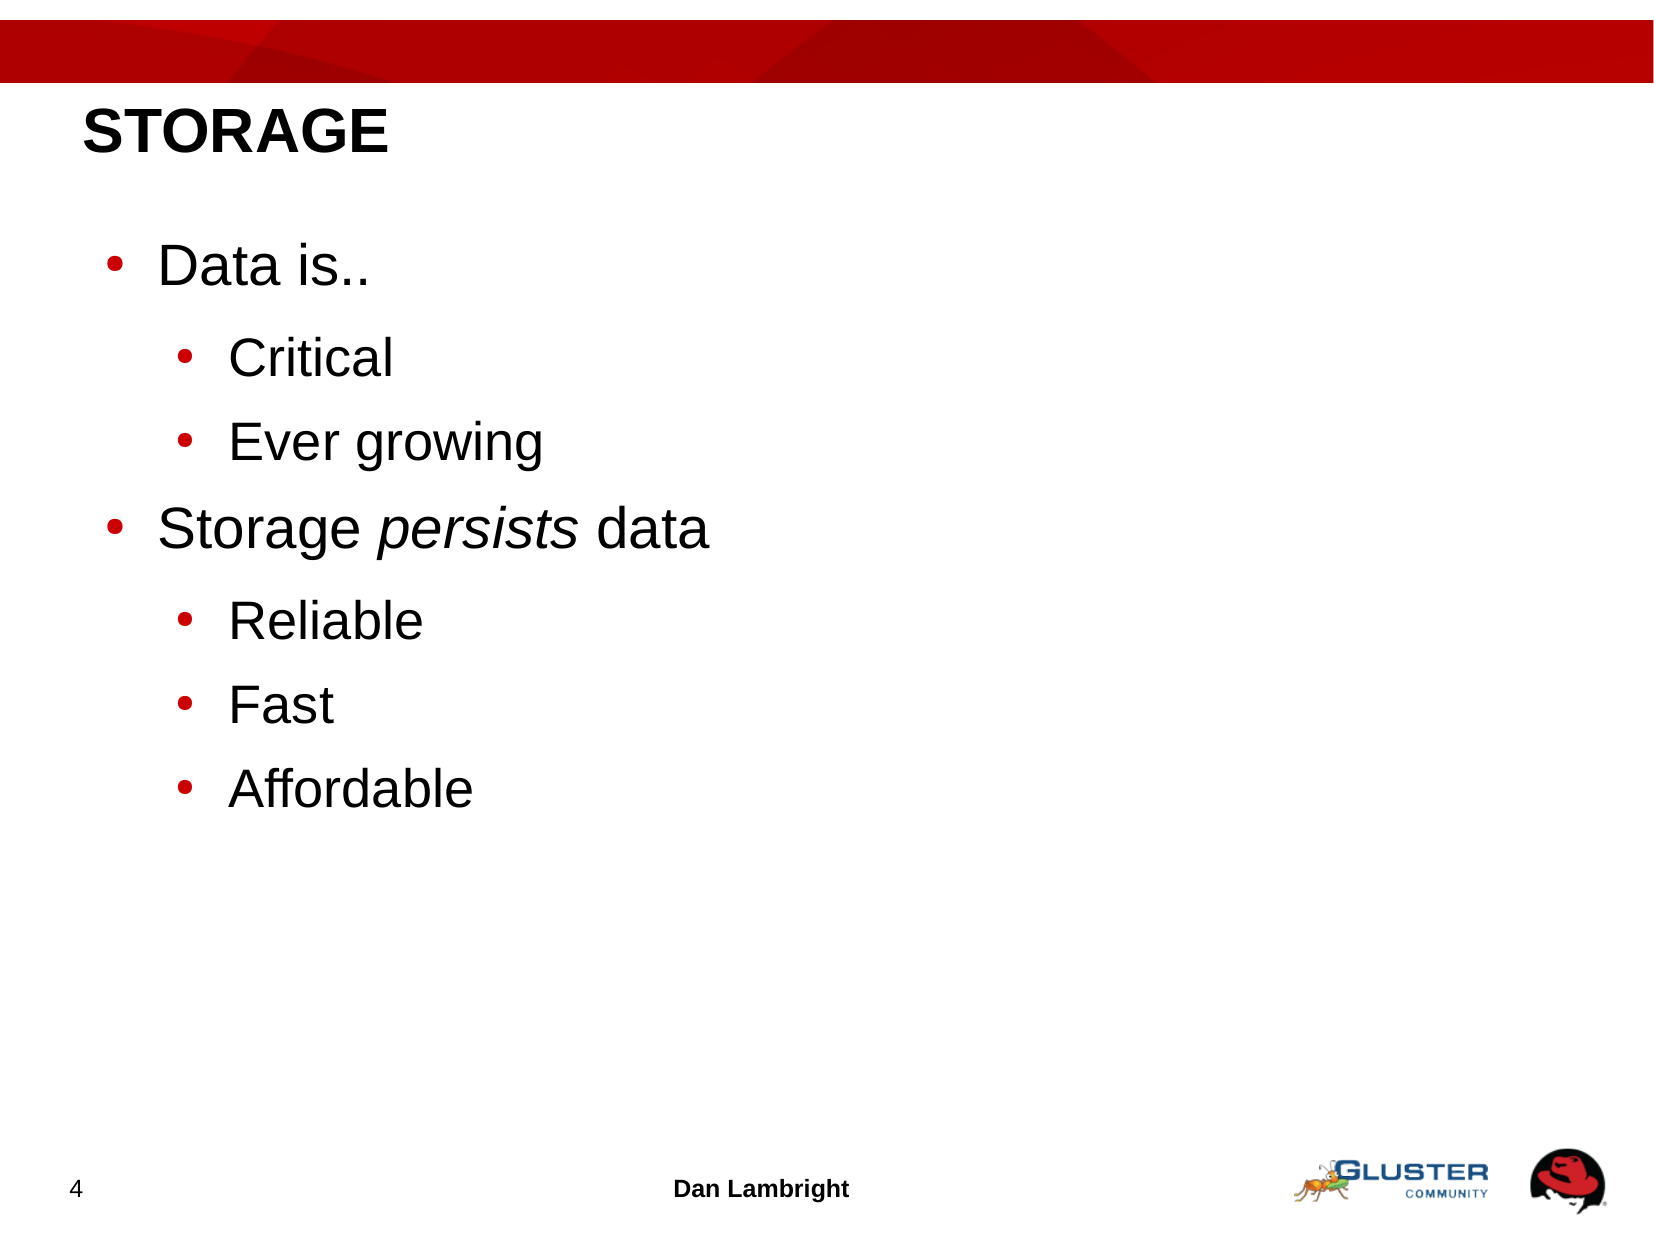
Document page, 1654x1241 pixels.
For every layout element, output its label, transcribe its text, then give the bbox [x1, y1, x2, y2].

picture [0, 20, 1654, 83]
list Data is.. Critical Ever growing Storage persists data Reliable Fast Affordable [86, 232, 1576, 1027]
picture [1529, 1146, 1613, 1224]
title STORAGE [82, 37, 1571, 226]
picture [1294, 1158, 1488, 1203]
